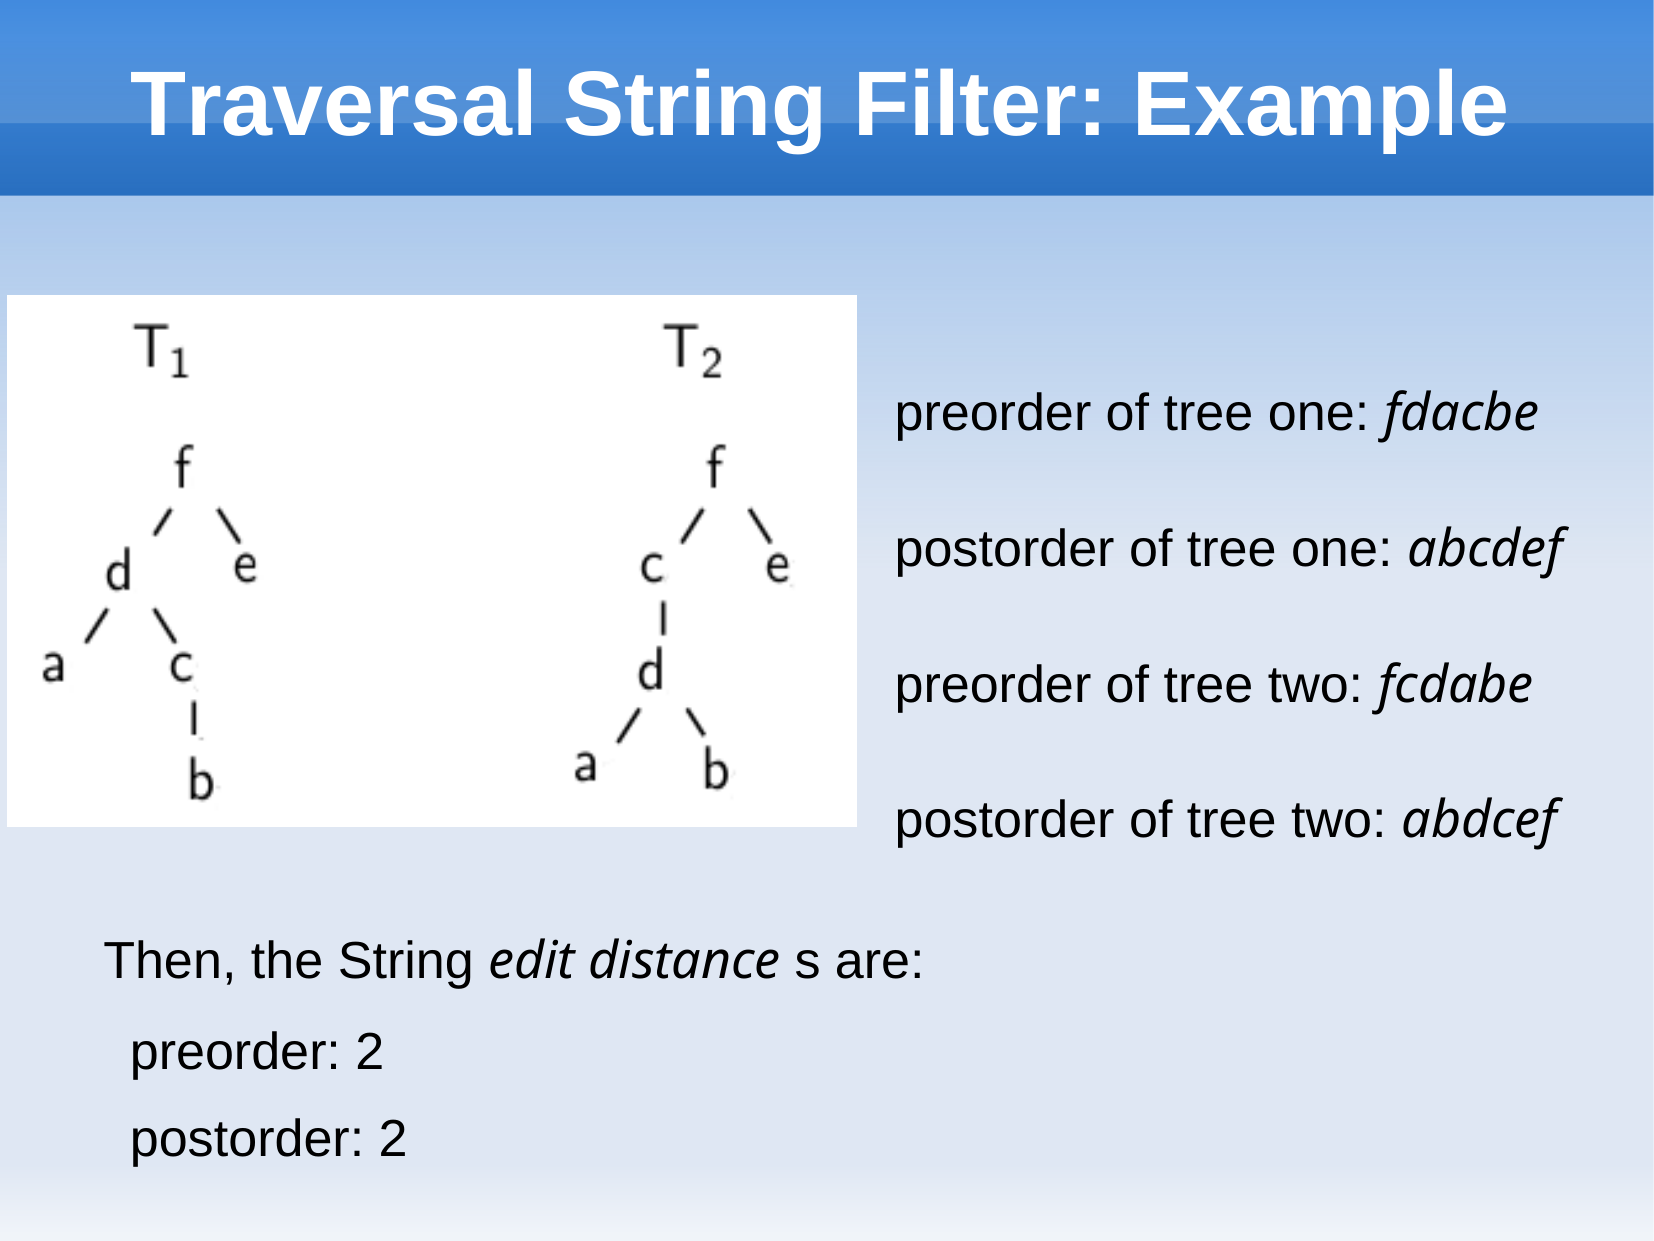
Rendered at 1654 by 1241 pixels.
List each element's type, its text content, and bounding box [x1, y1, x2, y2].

title Traversal String Filter: Example [76, 0, 1565, 208]
text_box Then, the String edit distance s are: preorder: 2 postorder: 2 [70, 879, 1312, 1192]
list preorder of tree one: fdacbe postorder of tree one: abcdef preorder of tree two: fcdabe postorder of tree two: abdcef [857, 340, 1654, 777]
picture [0, 0, 1654, 1241]
